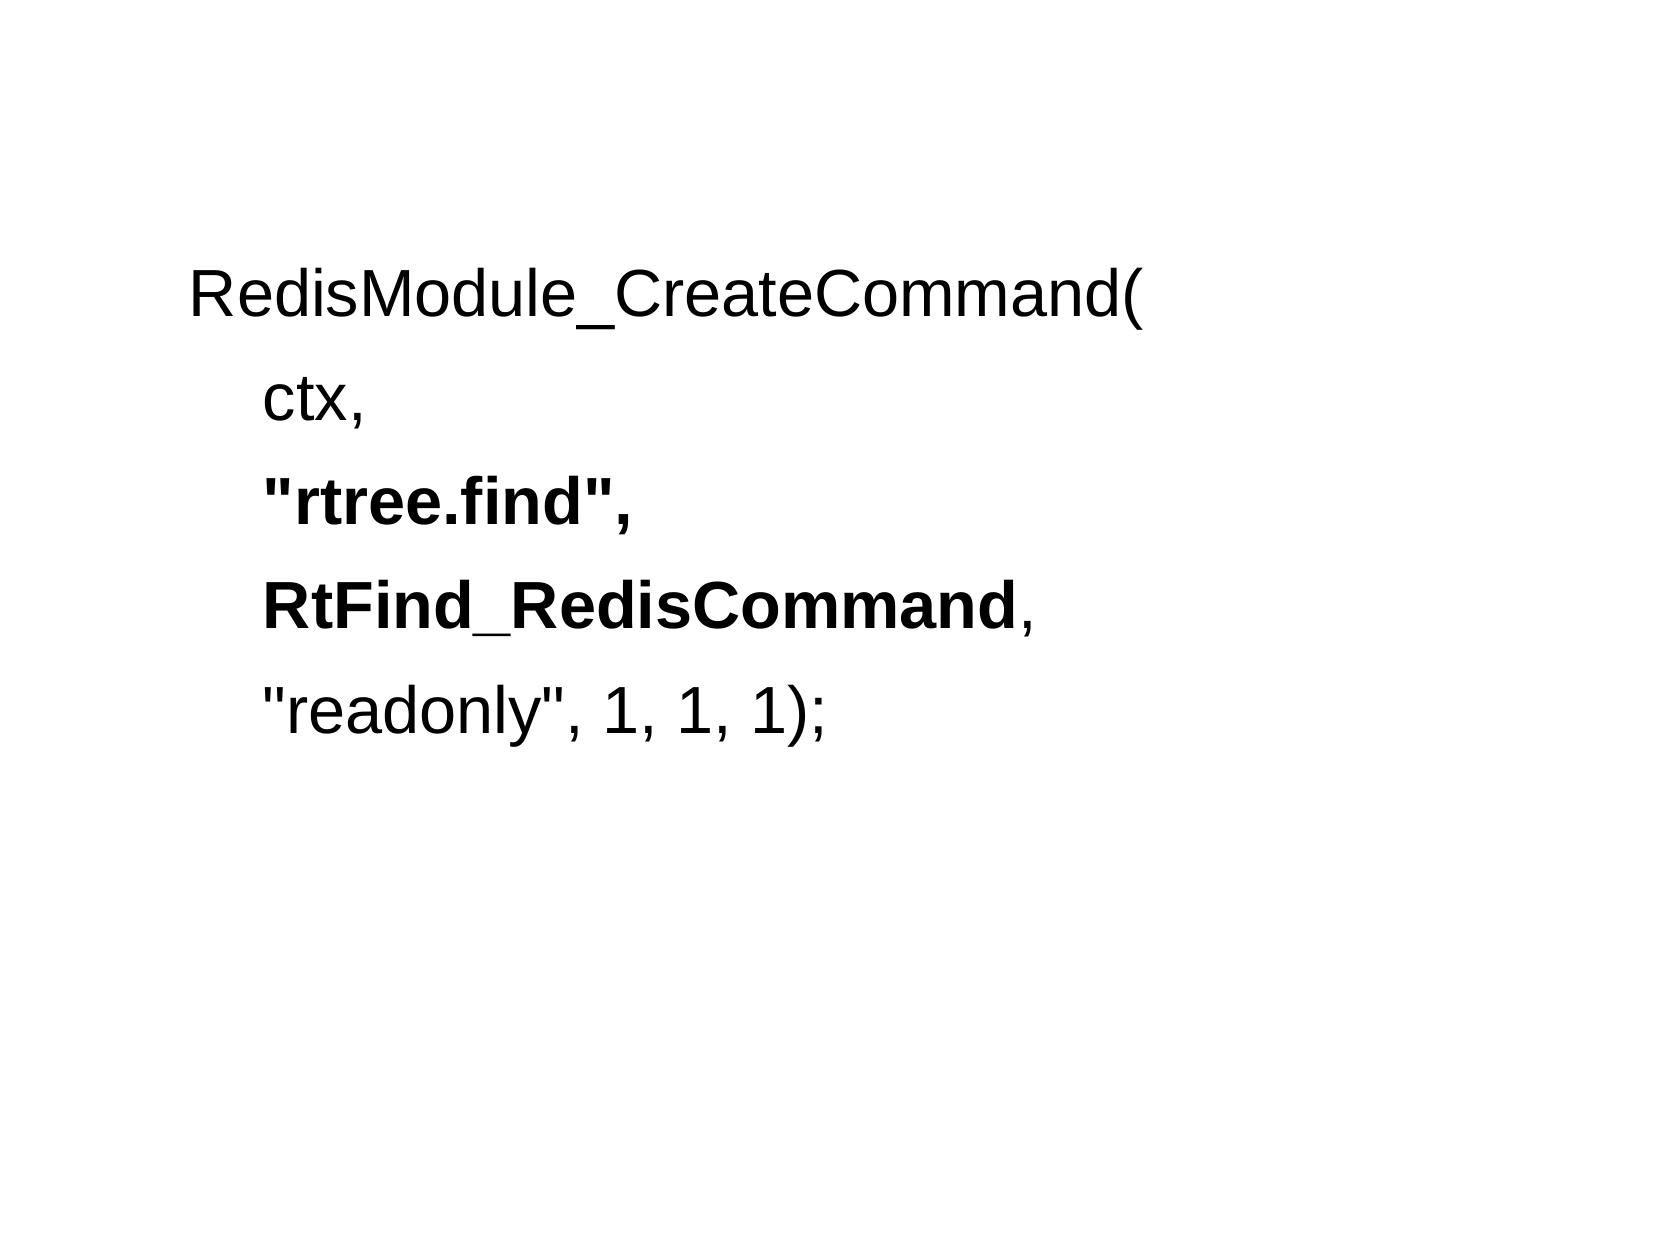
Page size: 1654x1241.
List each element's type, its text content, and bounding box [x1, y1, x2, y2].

list RedisModule_CreateCommand( ctx, "rtree.find", RtFind_RedisCommand, "readonly", 1, 1, 1); [118, 47, 1630, 1173]
